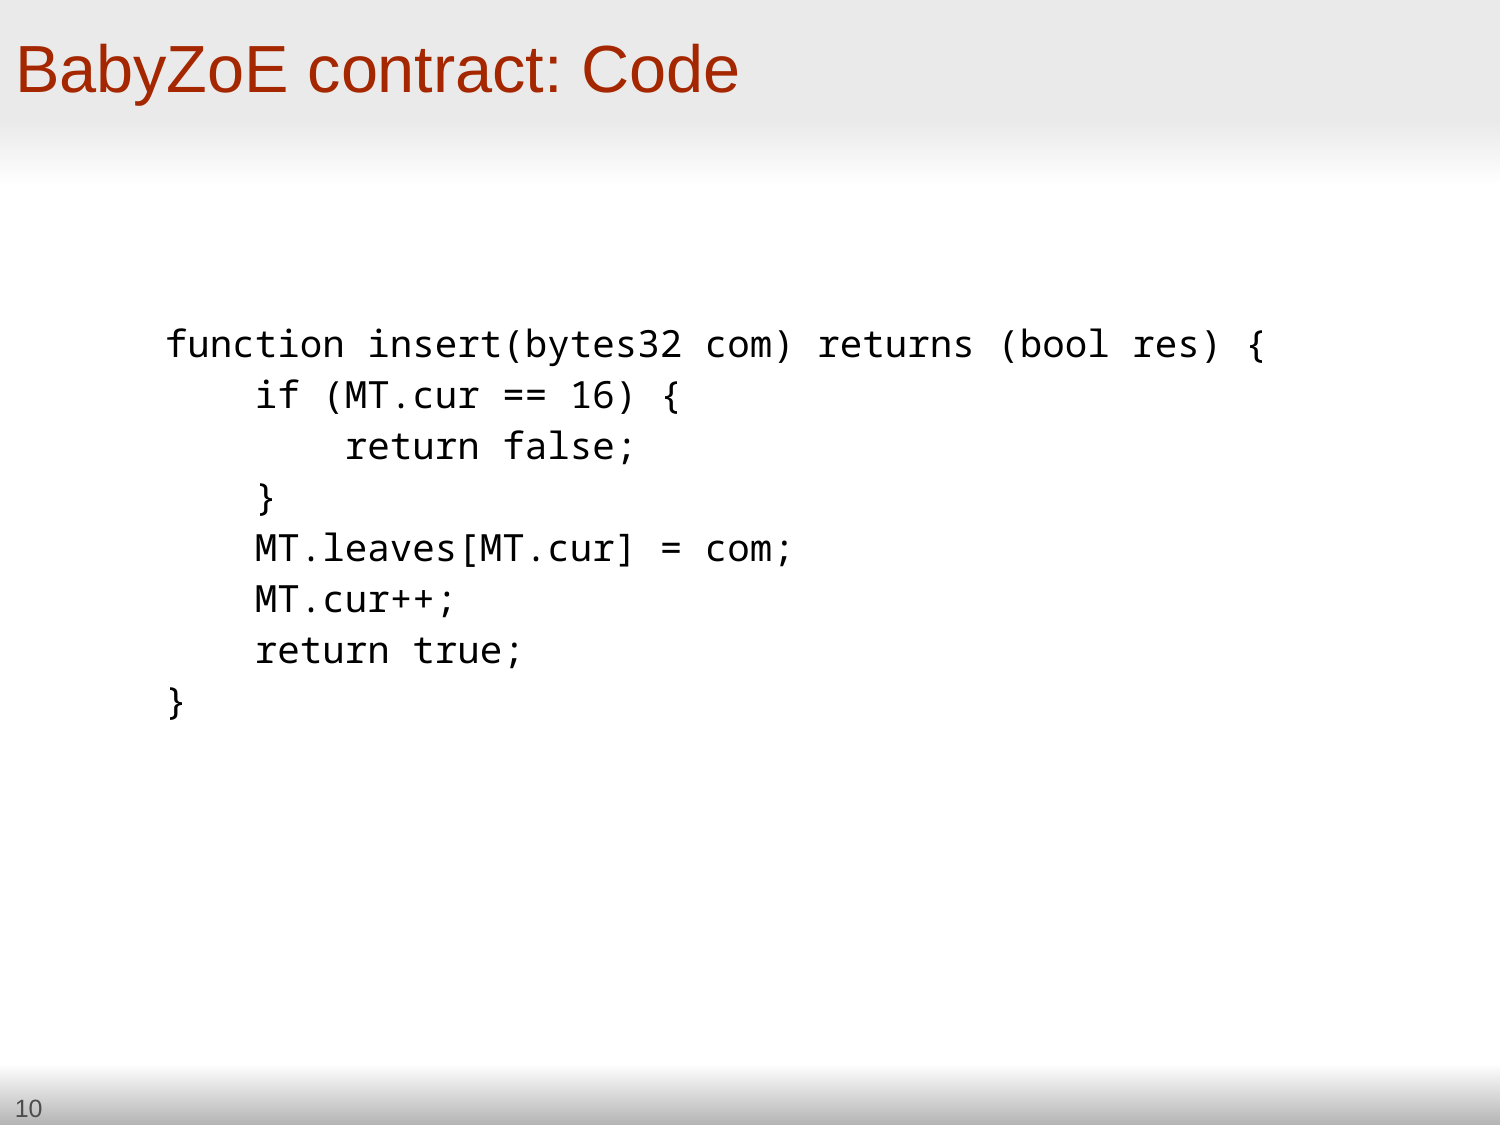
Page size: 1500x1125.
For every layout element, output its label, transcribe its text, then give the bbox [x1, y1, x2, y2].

title BabyZoE contract: Code [0, 3, 1500, 141]
text_box function insert(bytes32 com) returns (bool res) { if (MT.cur == 16) { return false; } MT.leaves[MT.cur] = com; MT.cur++; return true; } [60, 310, 1471, 678]
